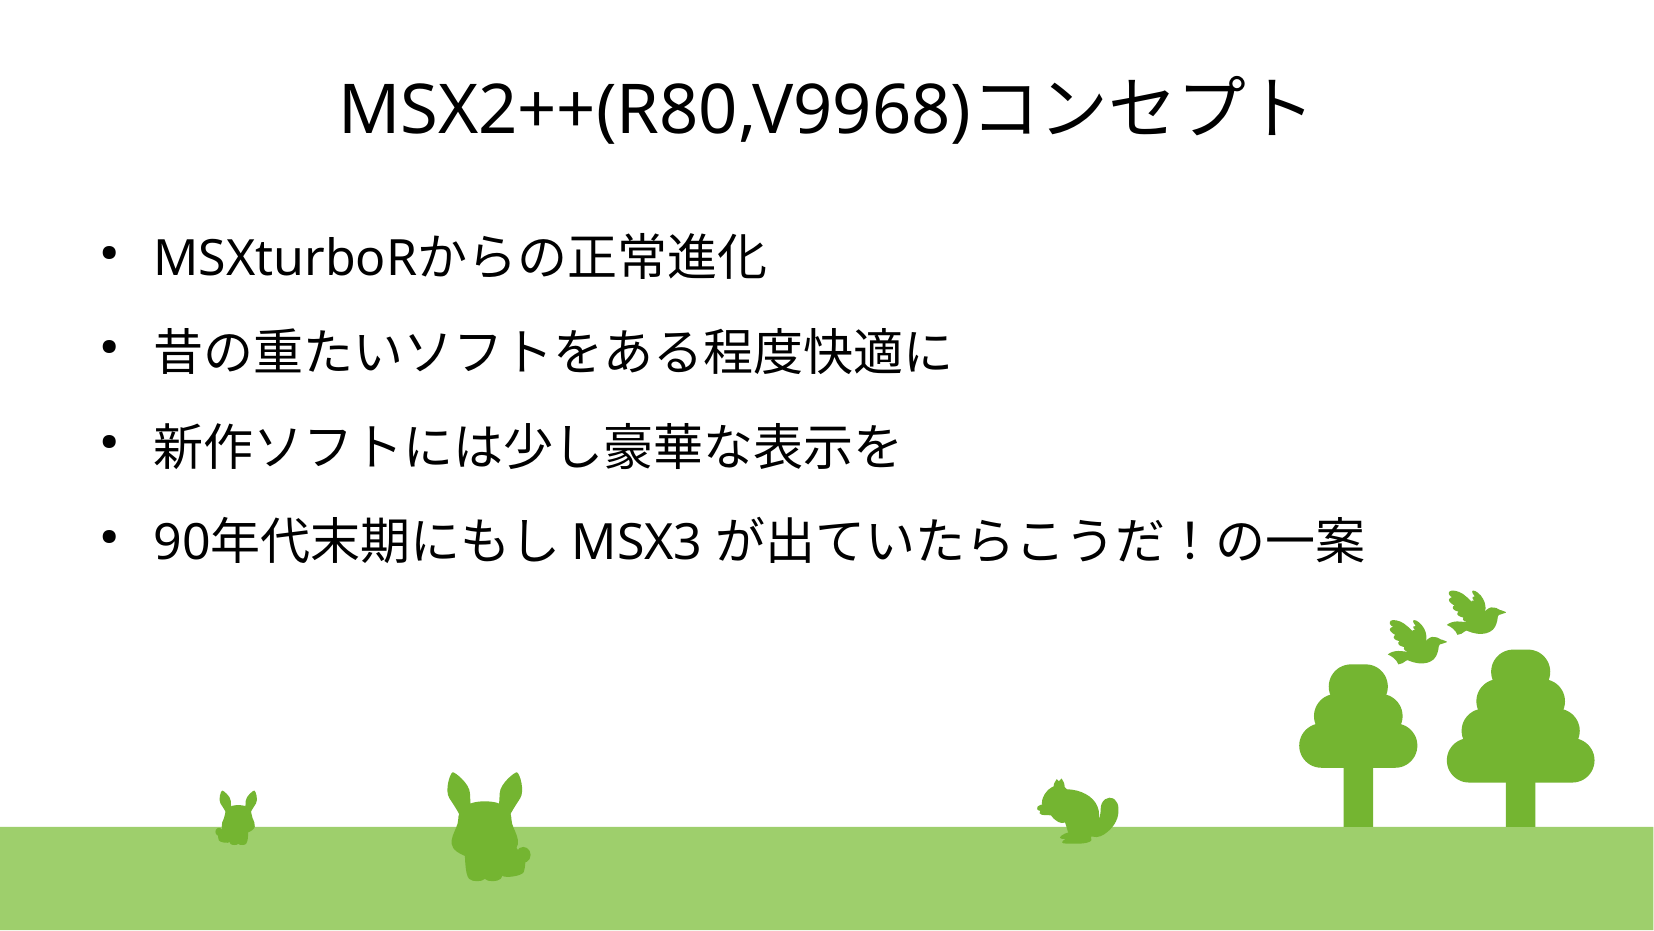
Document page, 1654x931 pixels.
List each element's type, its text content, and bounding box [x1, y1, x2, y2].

title MSX2++(R80,V9968)コンセプト [88, 29, 1565, 178]
list MSXturboRからの正常進化 昔の重たいソフトをある程度快適に 新作ソフトには少し豪華な表示を 90年代末期にもし MSX3 が出ていたらこうだ！の一案 [82, 217, 1571, 758]
